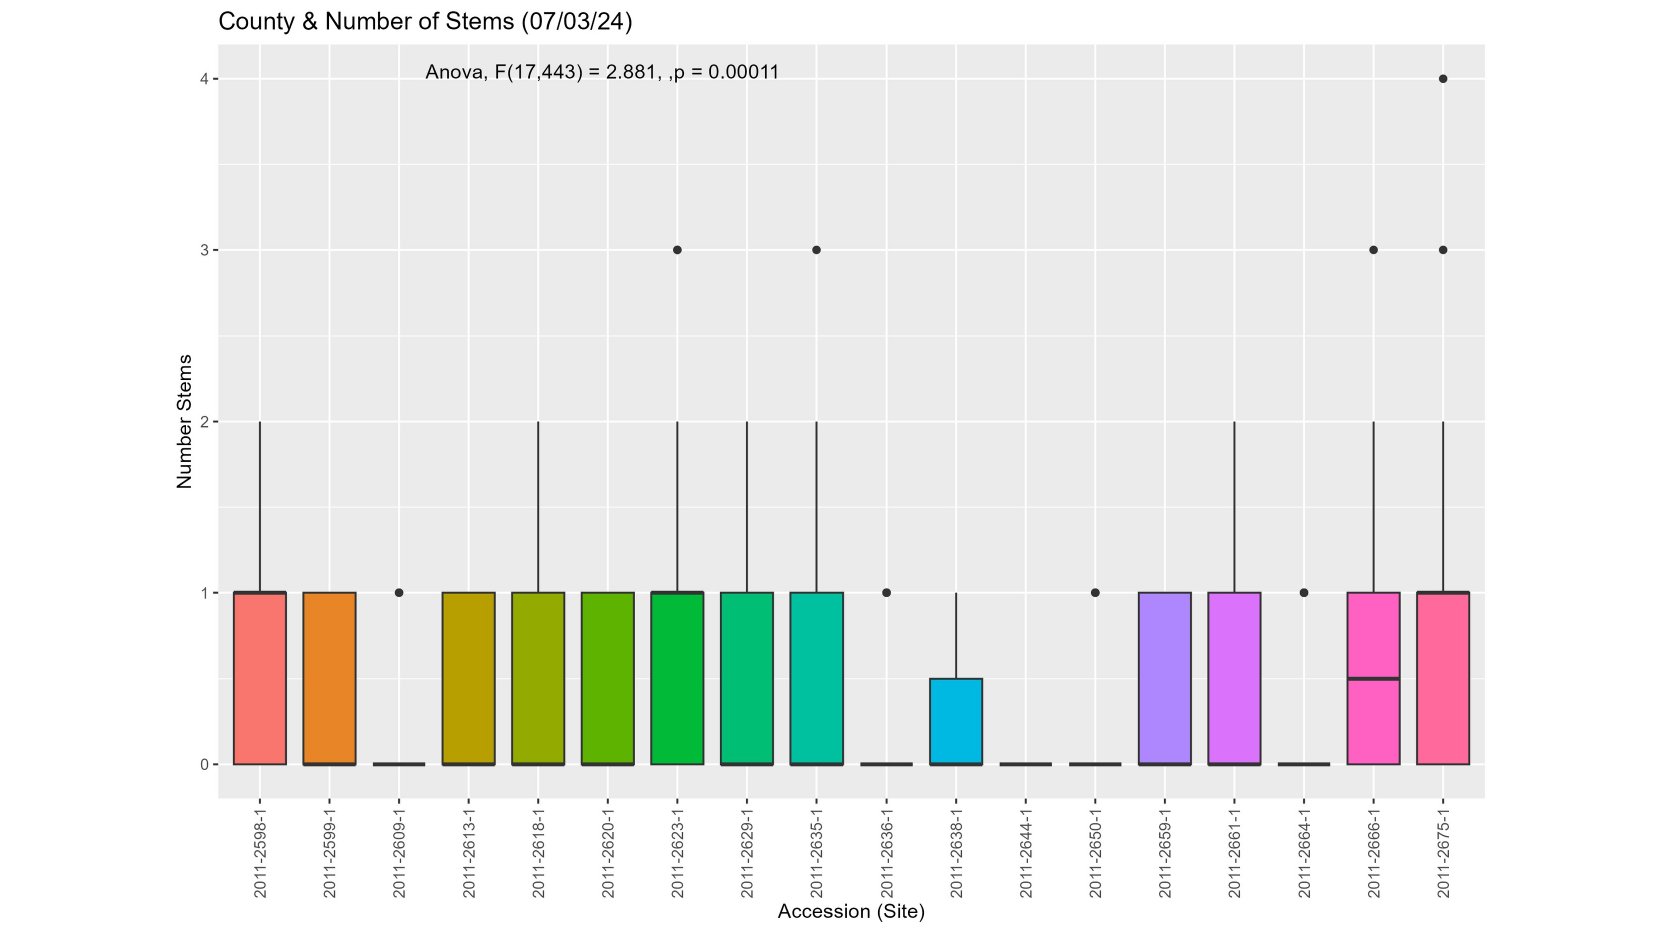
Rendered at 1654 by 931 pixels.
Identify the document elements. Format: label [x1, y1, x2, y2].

picture [166, 1, 1495, 931]
